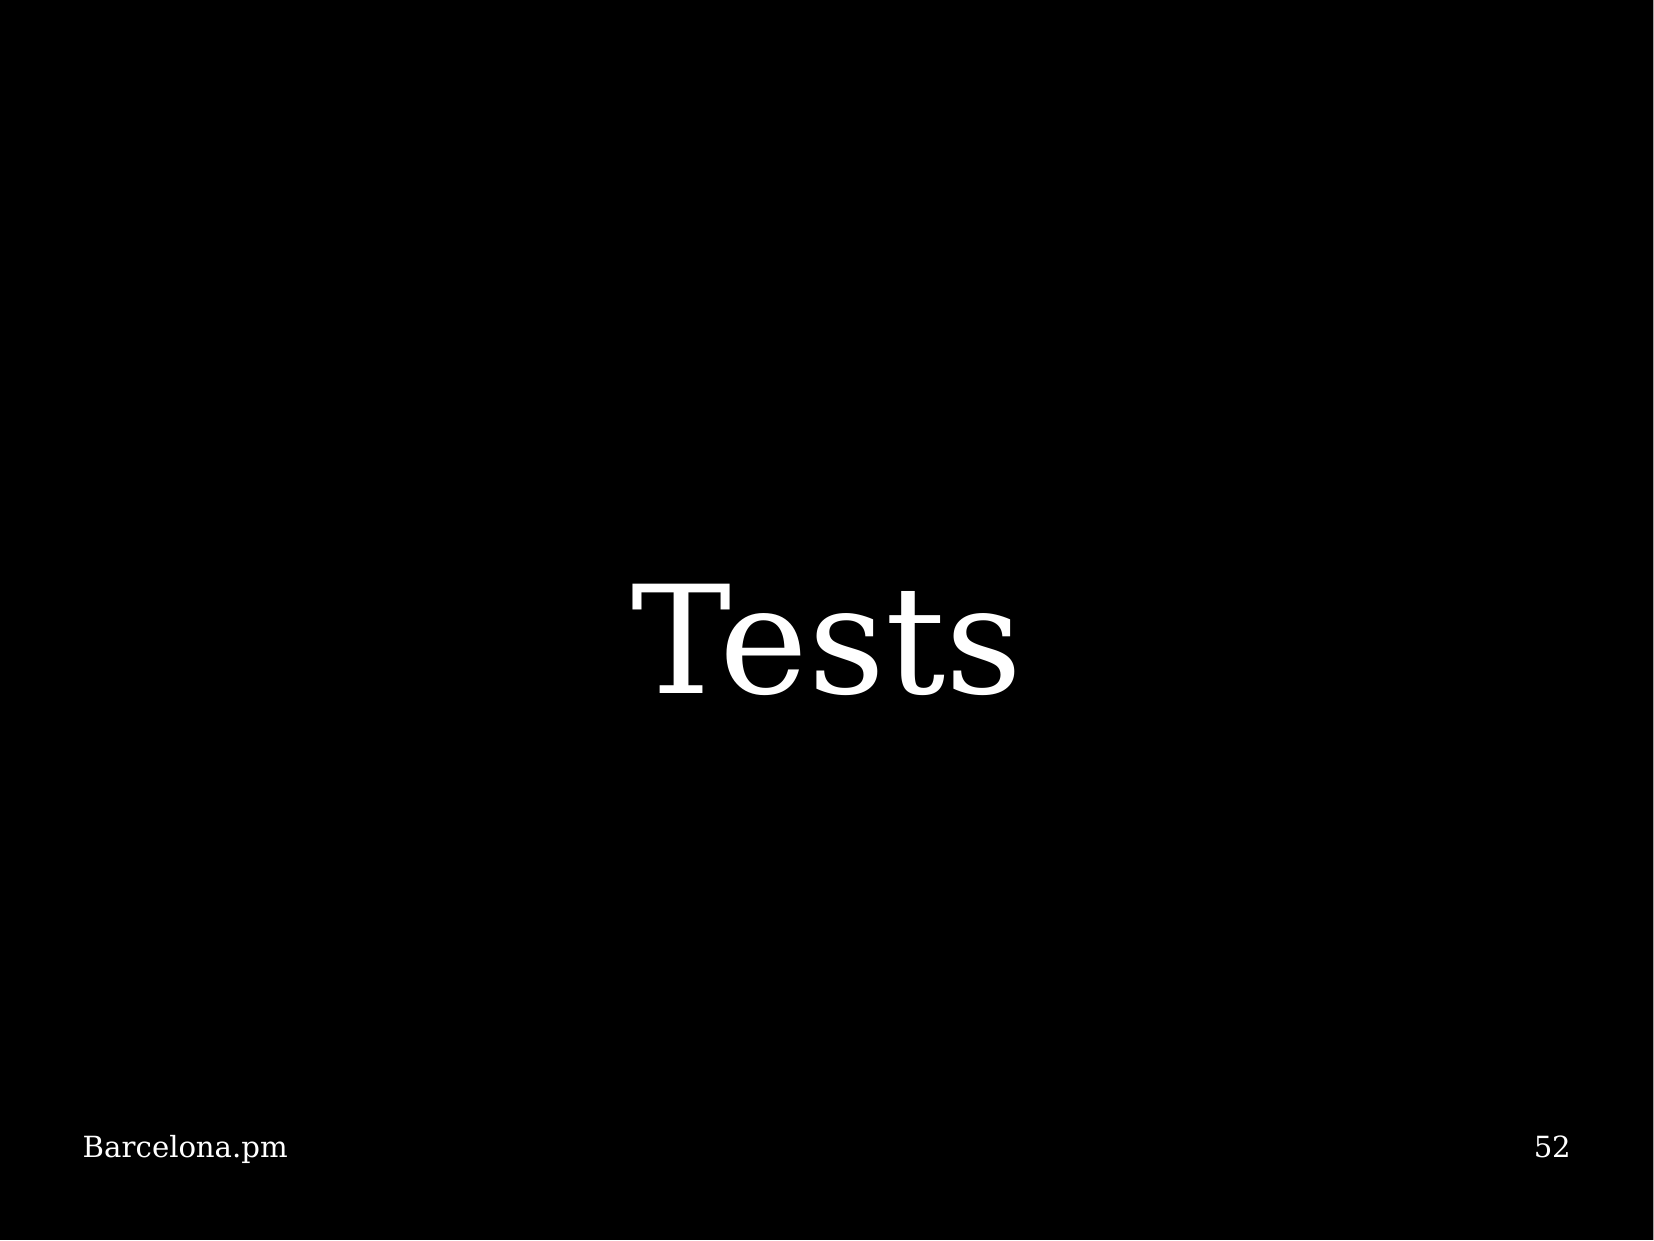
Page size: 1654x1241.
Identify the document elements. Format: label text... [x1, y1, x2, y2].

title Tests [82, 116, 1571, 1124]
